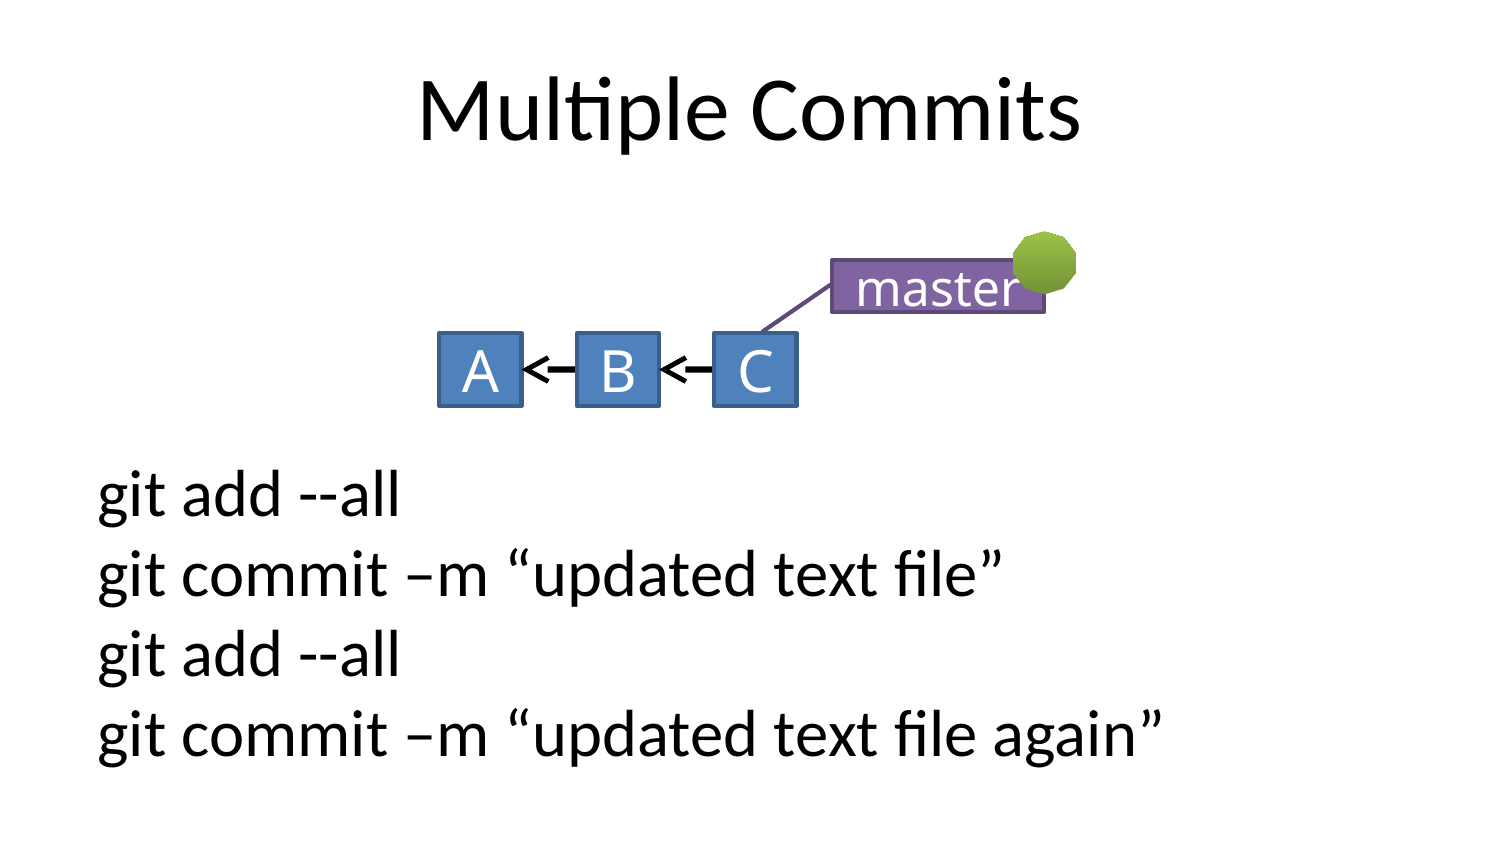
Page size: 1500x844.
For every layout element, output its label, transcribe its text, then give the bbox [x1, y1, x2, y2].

text_box git add --all git commit –m “updated text file” git add --all git commit –m “updated text file again” [82, 442, 1433, 662]
text_box [1013, 231, 1076, 295]
text_box A [439, 333, 522, 406]
text_box C [714, 333, 797, 406]
text_box B [576, 333, 659, 406]
text_box Multiple Commits [75, 33, 1425, 175]
text_box master [832, 260, 1044, 312]
